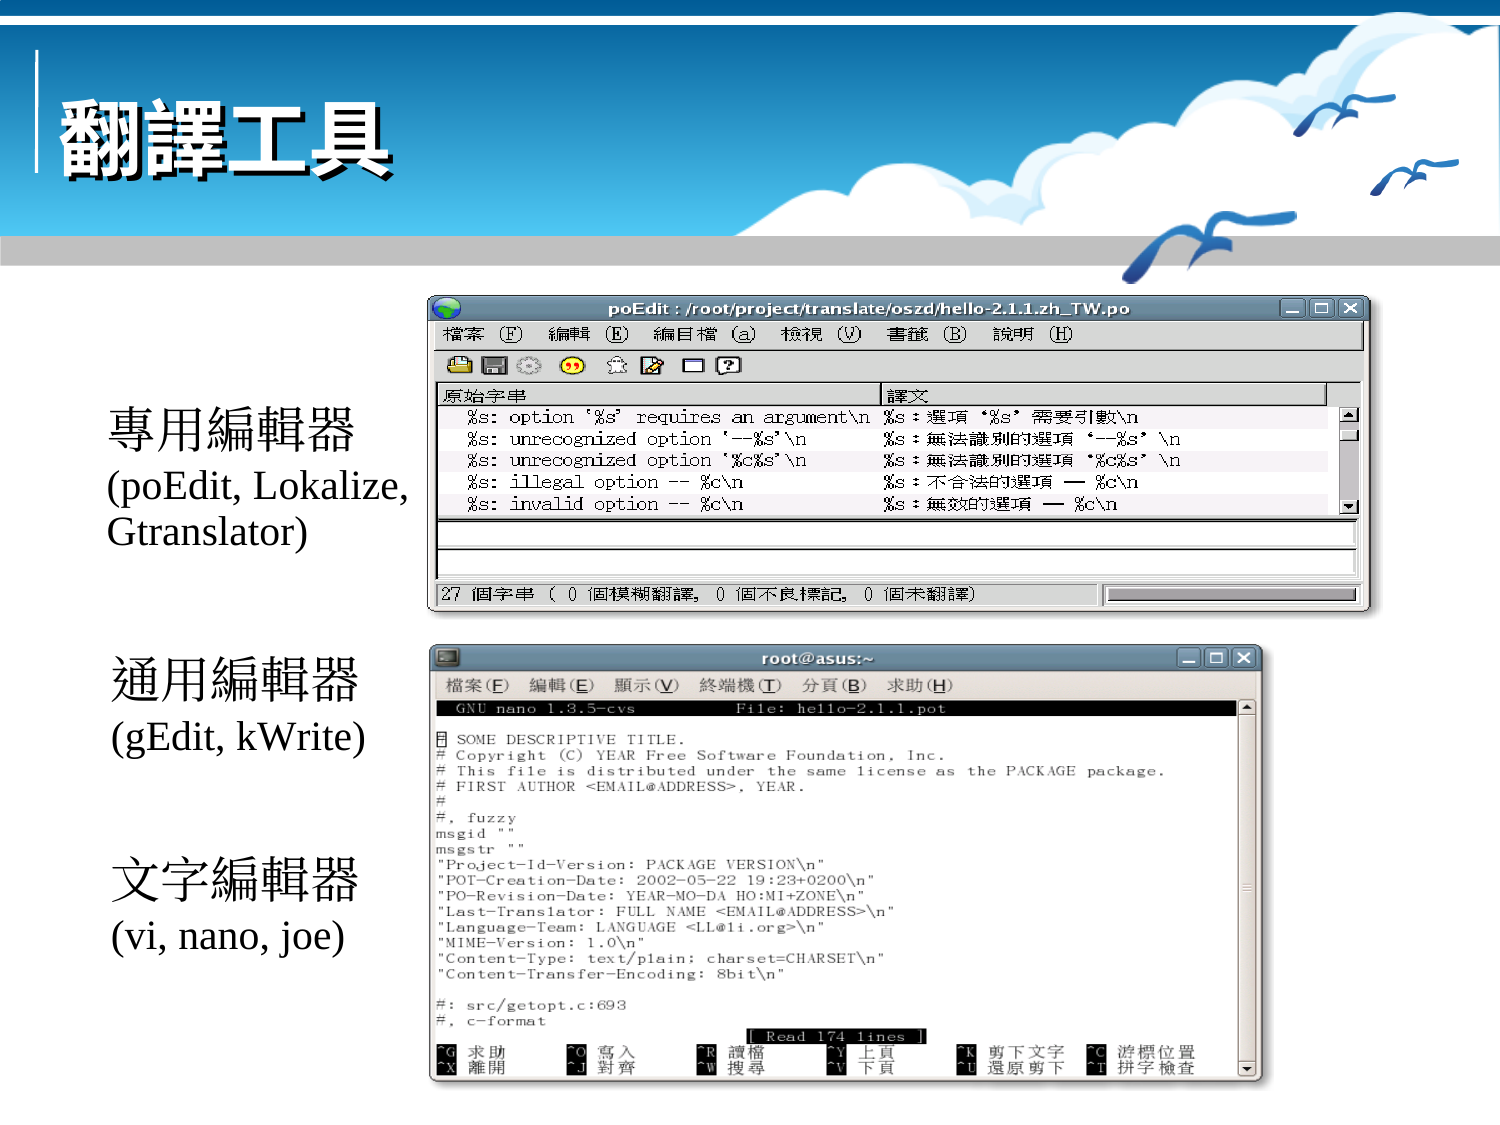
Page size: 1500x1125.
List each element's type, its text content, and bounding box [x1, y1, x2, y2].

text_box 文字編輯器 (vi, nano, joe) [96, 833, 404, 955]
text_box 專用編輯器 (poEdit, Lokalize, Gtranslator) [91, 383, 432, 590]
text_box 通用編輯器 (gEdit, kWrite) [96, 634, 404, 756]
title 翻譯工具 [59, 86, 1465, 186]
picture [423, 639, 1274, 1091]
picture [730, 12, 1500, 284]
picture [421, 290, 1383, 620]
